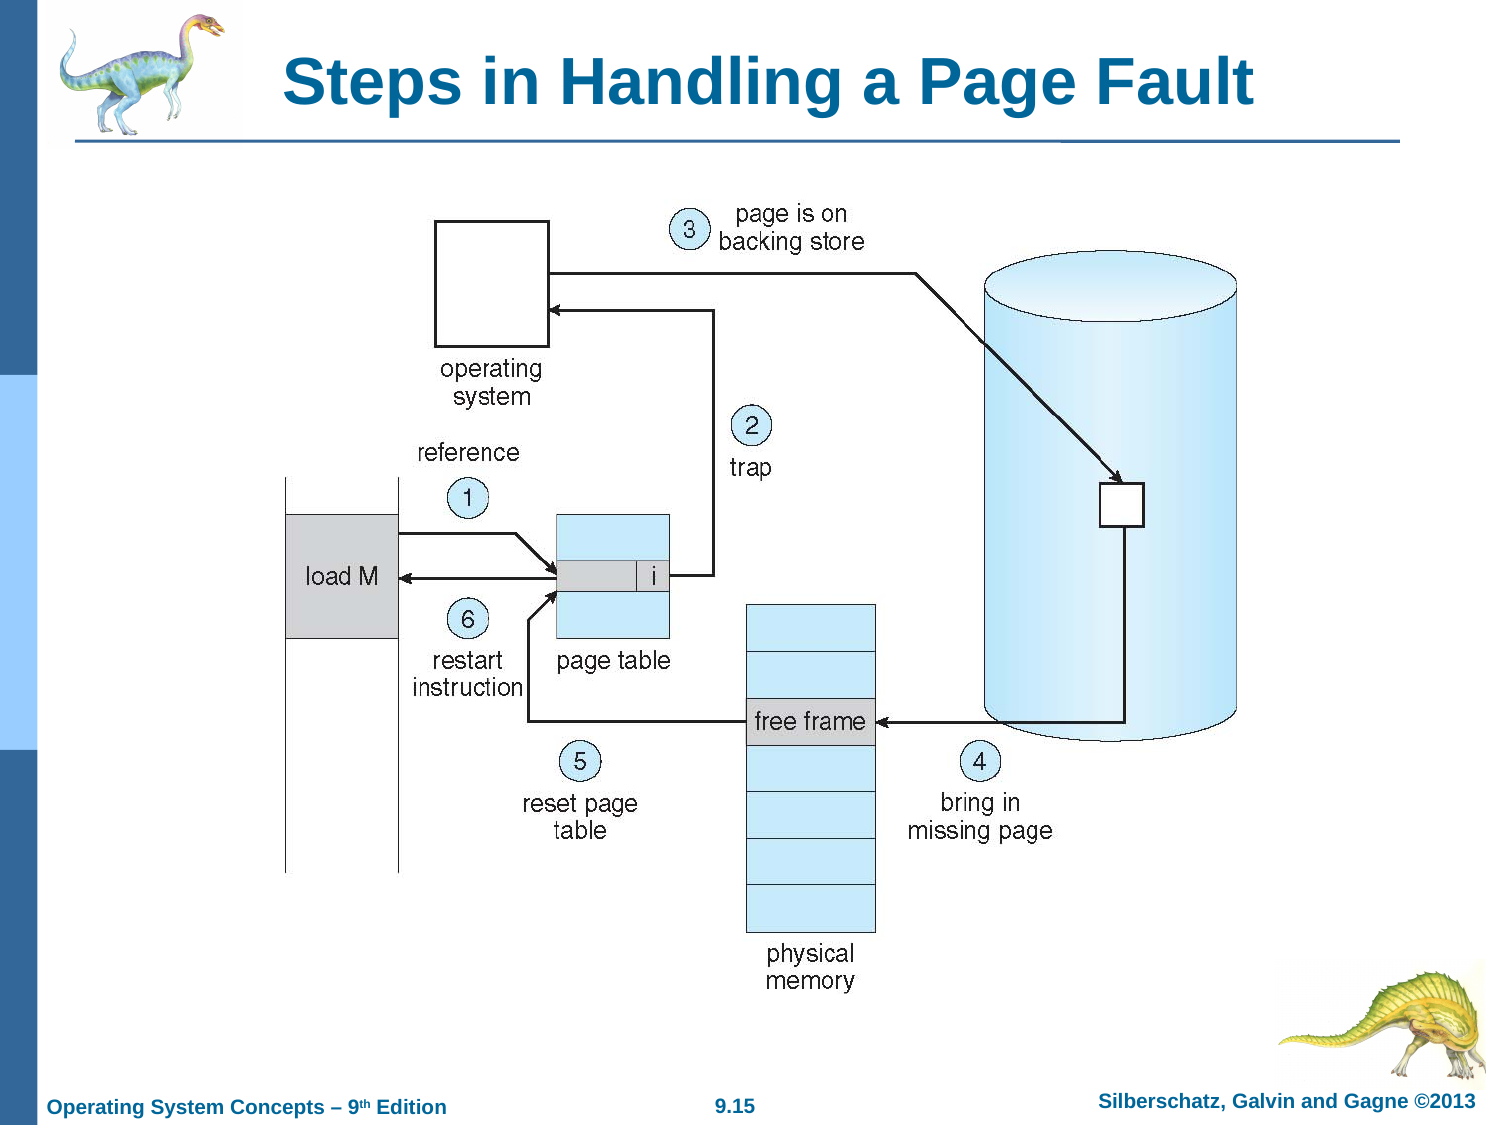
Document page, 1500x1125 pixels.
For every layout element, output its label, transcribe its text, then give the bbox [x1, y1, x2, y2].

picture [285, 199, 1237, 994]
picture [1275, 959, 1486, 1090]
title Steps in Handling a Page Fault [113, 31, 1425, 126]
picture [46, 0, 243, 149]
